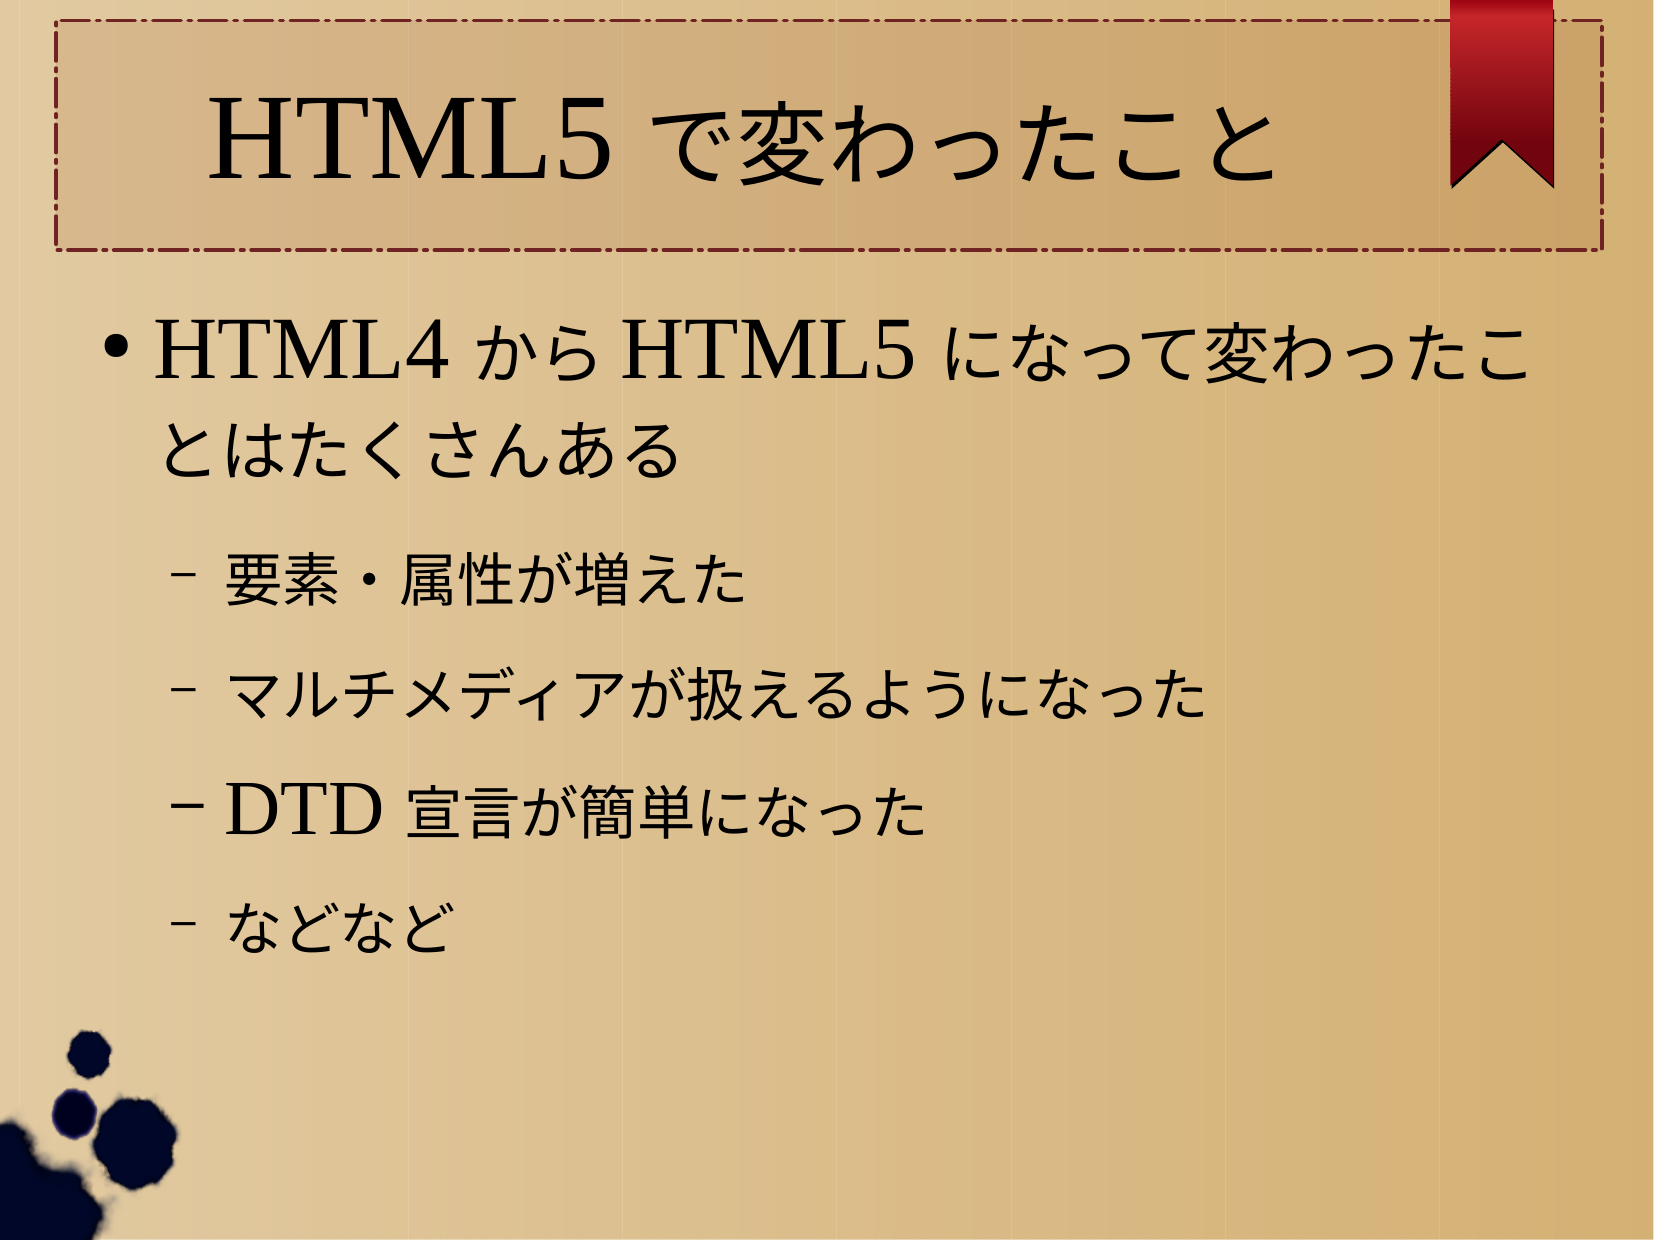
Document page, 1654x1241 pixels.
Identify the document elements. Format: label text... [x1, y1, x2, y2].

title HTML5 で変わったこと [82, 47, 1412, 229]
list HTML4 から HTML5 になって変わったことはたくさんある 要素・属性が増えた マルチメディアが扱えるようになった DTD 宣言が簡単になった などなど [82, 299, 1571, 1019]
